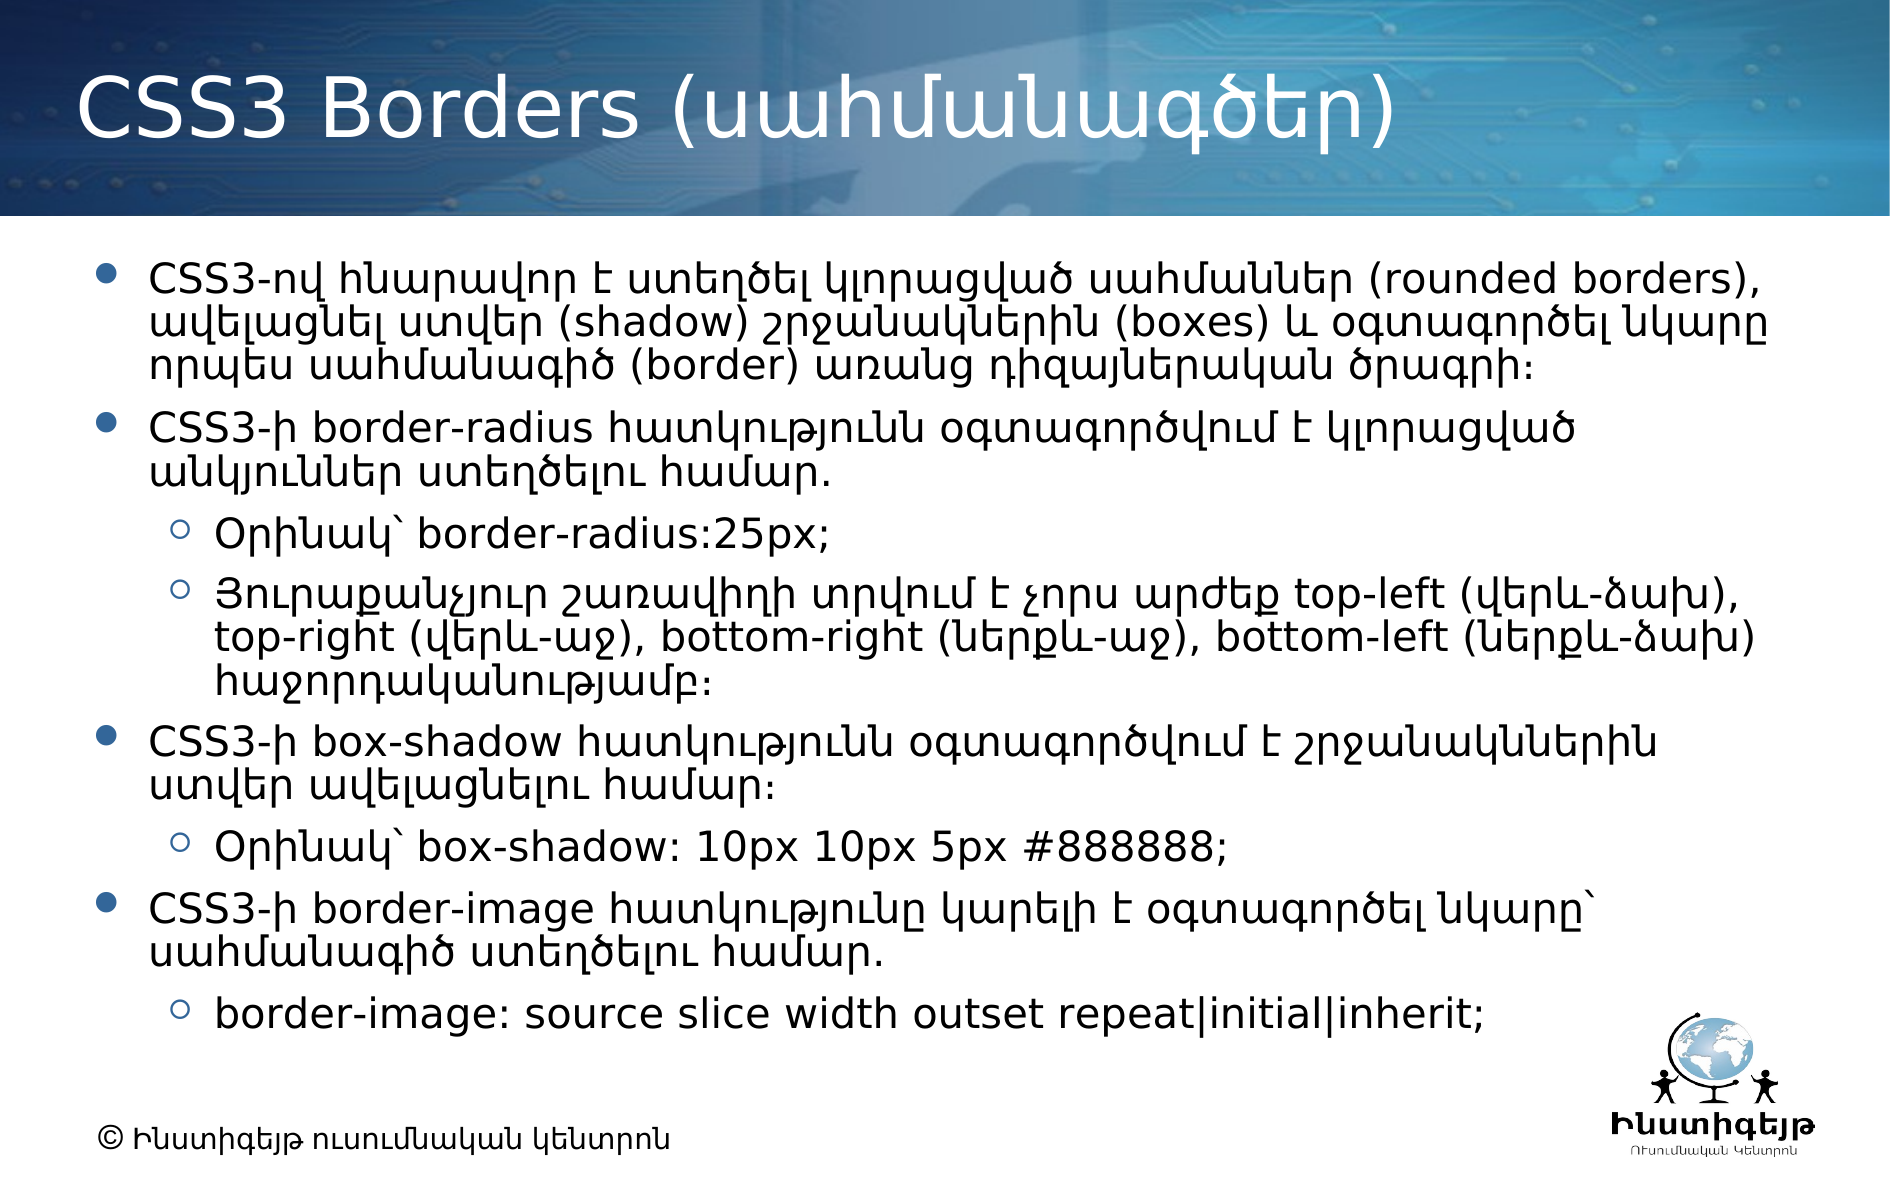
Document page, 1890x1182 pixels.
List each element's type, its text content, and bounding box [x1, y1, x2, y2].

picture [1612, 1012, 1815, 1157]
picture [0, 0, 1890, 216]
list CSS3-ով հնարավոր է ստեղծել կլորացված սահմաններ (rounded borders), ավելացնել ստվեր (shadow) շրջանակներին (boxes) և օգտագործել նկարը որպես սահմանագիծ (border) առանց դիզայներական ծրագրի։ CSS3-ի border-radius հատկությունն օգտագործվում է կլորացված անկյուններ ստեղծելու համար․ Օրինակ՝ border-radius:25px; Յուրաքանչյուր շառավիղի տրվում է չորս արժեք top-left (վերև-ձախ), top-right (վերև-աջ), bottom-right (ներքև-աջ), bottom-left (ներքև-ձախ) հաջորդականությամբ։ CSS3-ի box-shadow հատկությունն օգտագործվում է շրջանակններին ստվեր ավելացնելու համար։ Օրինակ՝ box-shadow: 10px 10px 5px #888888; CSS3-ի border-image հատկությունը կարելի է օգտագործել նկարը՝ սահմանագիծ ստեղծելու համար․ border-image: source slice width outset repeat|initial|inherit; [93, 258, 1783, 286]
text_box CSS3 Borders (սահմանագծեր) [75, 82, 1801, 86]
